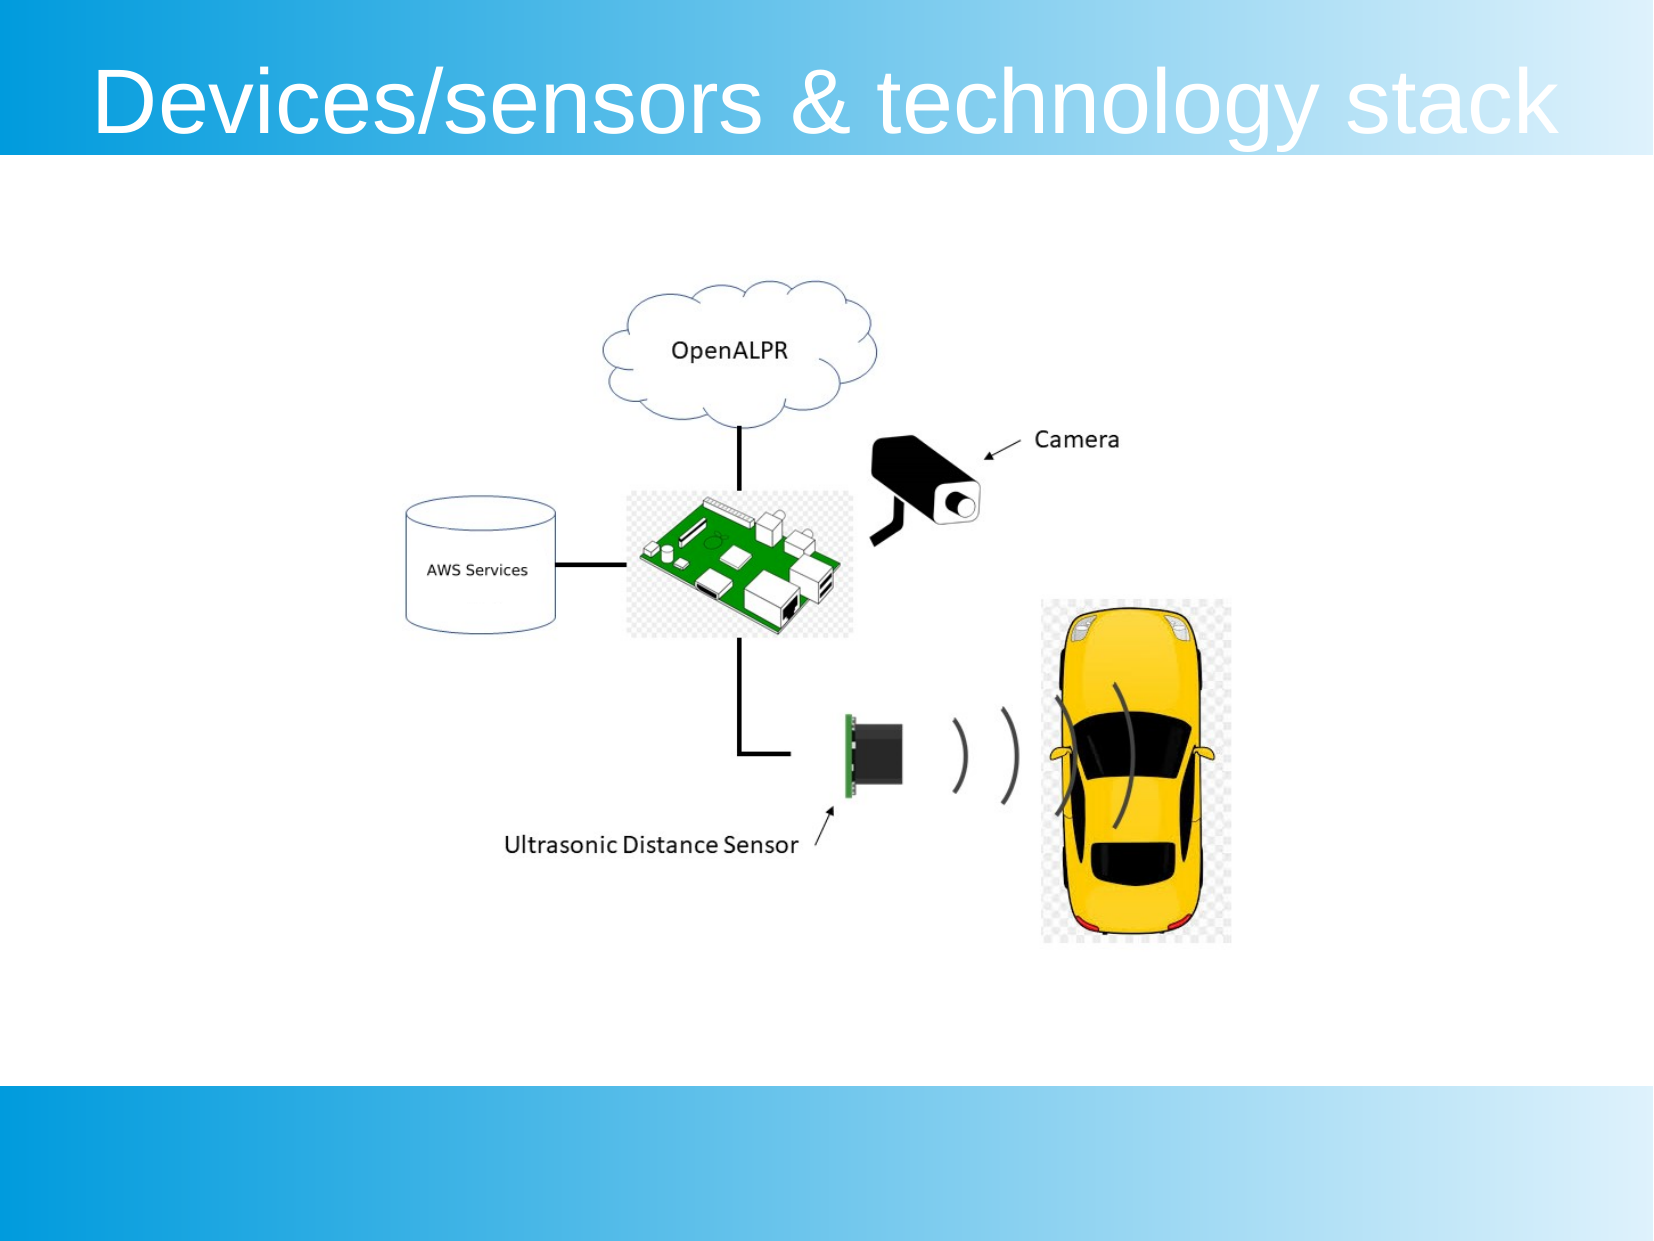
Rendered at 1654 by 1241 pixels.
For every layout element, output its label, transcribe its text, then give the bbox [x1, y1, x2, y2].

title Devices/sensors & technology stack [82, 49, 1571, 155]
picture [384, 255, 1269, 976]
